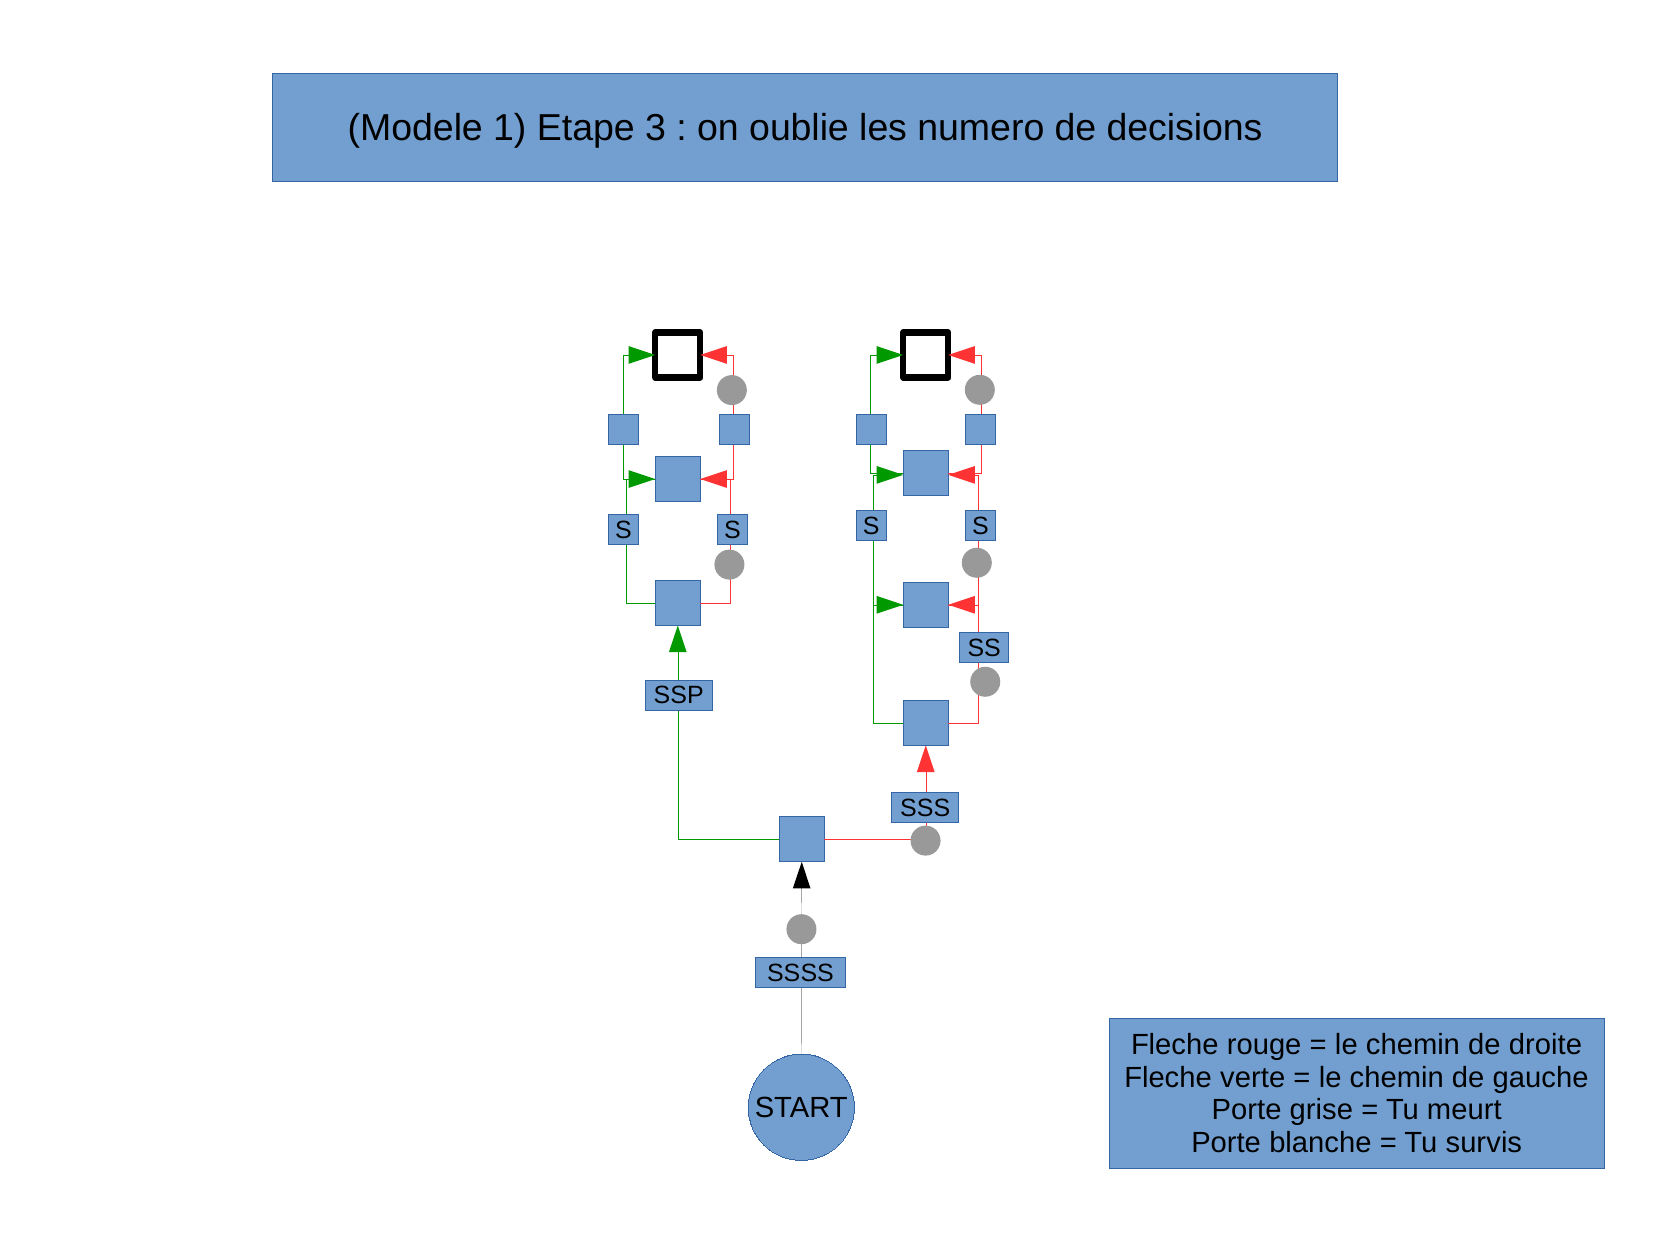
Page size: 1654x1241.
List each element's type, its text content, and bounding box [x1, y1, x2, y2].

text_box [655, 456, 701, 502]
text_box [655, 332, 701, 378]
text_box SSS [891, 792, 959, 823]
text_box (Modele 1) Etape 3 : on oublie les numero de decisions [272, 73, 1338, 182]
text_box [961, 547, 992, 578]
text_box S [965, 510, 996, 541]
text_box [965, 414, 996, 445]
text_box SS [959, 632, 1009, 663]
text_box [970, 666, 1001, 697]
text_box [719, 414, 750, 445]
text_box [716, 375, 747, 406]
text_box [910, 825, 941, 856]
text_box [903, 582, 949, 628]
text_box [964, 374, 995, 405]
text_box S [608, 514, 639, 545]
text_box [856, 414, 887, 445]
text_box [903, 450, 949, 496]
text_box [903, 332, 949, 378]
text_box [903, 700, 949, 746]
text_box [655, 580, 701, 626]
text_box SSP [645, 680, 713, 711]
text_box Fleche rouge = le chemin de droite Fleche verte = le chemin de gauche Porte grise = Tu meurt Porte blanche = Tu survis [1109, 1018, 1605, 1169]
text_box [786, 914, 817, 945]
text_box [779, 816, 825, 862]
text_box S [856, 510, 887, 541]
text_box START [748, 1054, 855, 1161]
text_box S [717, 514, 748, 545]
text_box [608, 414, 639, 445]
text_box SSSS [755, 957, 846, 988]
text_box [714, 549, 745, 580]
